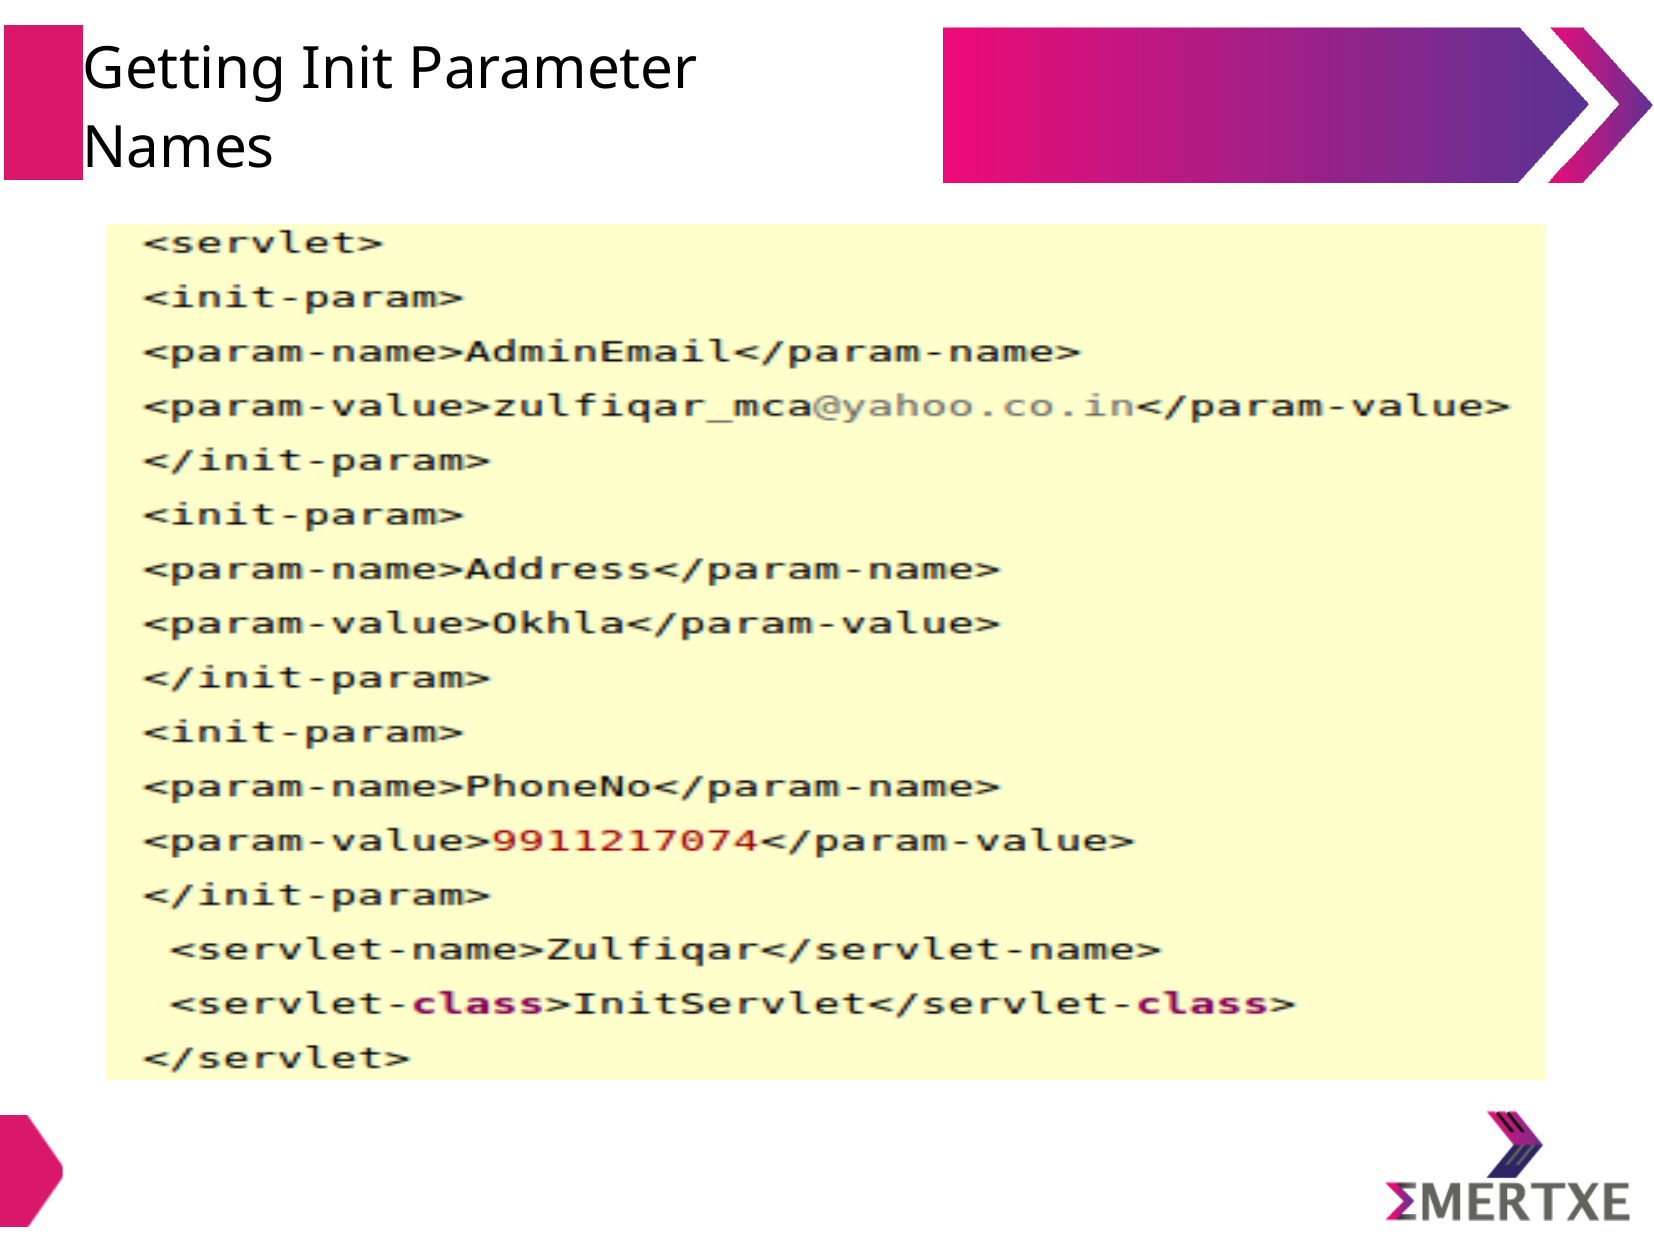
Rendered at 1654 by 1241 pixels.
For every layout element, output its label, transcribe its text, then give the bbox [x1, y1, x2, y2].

picture [1385, 1107, 1631, 1221]
picture [90, 224, 1546, 1081]
title Getting Init Parameter Names [82, 2, 1571, 210]
picture [1571, 27, 1653, 183]
